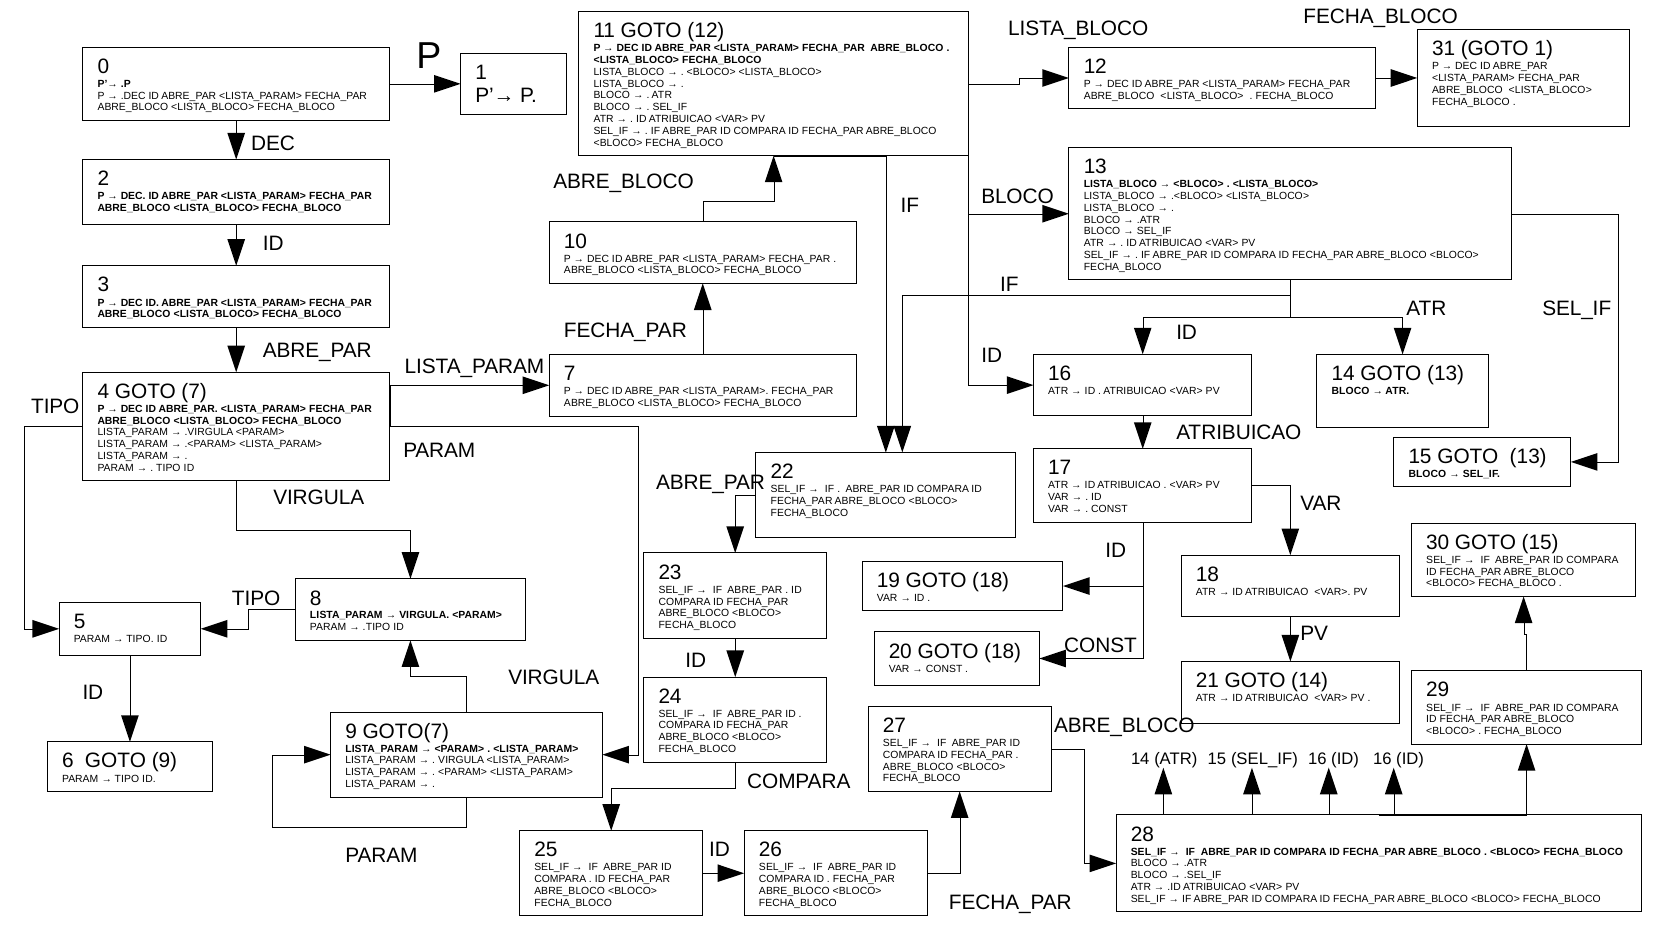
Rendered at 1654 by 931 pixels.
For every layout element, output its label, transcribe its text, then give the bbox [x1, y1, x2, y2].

text_box 28 SEL_IF → IF ABRE_PAR ID COMPARA ID FECHA_PAR ABRE_BLOCO . <BLOCO> FECHA_BLOCO BLOCO → .ATR BLOCO → .SEL_IF ATR → .ID ATRIBUICAO <VAR> PV SEL_IF → IF ABRE_PAR ID COMPARA ID FECHA_PAR ABRE_BLOCO <BLOCO> FECHA_BLOCO [1116, 814, 1642, 912]
text_box TIPO [217, 578, 295, 617]
text_box 12 P → DEC ID ABRE_PAR <LISTA_PARAM> FECHA_PAR ABRE_BLOCO <LISTA_BLOCO> . FECHA_BLOCO [1068, 47, 1376, 109]
text_box ATRIBUICAO [1161, 413, 1317, 452]
text_box 29 SEL_IF → IF ABRE_PAR ID COMPARA ID FECHA_PAR ABRE_BLOCO <BLOCO> . FECHA_BLOCO [1411, 670, 1642, 745]
text_box 2 P → DEC. ID ABRE_PAR <LISTA_PARAM> FECHA_PAR ABRE_BLOCO <LISTA_BLOCO> FECHA_BLOCO [82, 159, 390, 225]
text_box 15 (SEL_IF) [1192, 741, 1293, 776]
text_box PV [1285, 614, 1343, 653]
text_box 20 GOTO (18) VAR → CONST . [874, 631, 1040, 686]
text_box IF [985, 265, 1034, 304]
text_box 1 P’→ P. [460, 53, 567, 115]
text_box 14 (ATR) [1116, 741, 1192, 776]
text_box 23 SEL_IF → IF ABRE_PAR . ID COMPARA ID FECHA_PAR ABRE_BLOCO <BLOCO> FECHA_BLOCO [643, 552, 827, 639]
text_box DEC [236, 124, 310, 163]
text_box 13 LISTA_BLOCO → <BLOCO> . <LISTA_BLOCO> LISTA_BLOCO → .<BLOCO> <LISTA_BLOCO> LISTA_BLOCO → . BLOCO → .ATR BLOCO → SEL_IF ATR → . ID ATRIBUICAO <VAR> PV SEL_IF → . IF ABRE_PAR ID COMPARA ID FECHA_PAR ABRE_BLOCO <BLOCO> FECHA_BLOCO [1068, 147, 1512, 280]
text_box 4 GOTO (7) P → DEC ID ABRE_PAR. <LISTA_PARAM> FECHA_PAR ABRE_BLOCO <LISTA_BLOCO> FECHA_BLOCO LISTA_PARAM → .VIRGULA <PARAM> LISTA_PARAM → .<PARAM> <LISTA_PARAM> LISTA_PARAM → . PARAM → . TIPO ID [82, 372, 390, 481]
text_box ABRE_PAR [641, 463, 780, 503]
text_box 21 GOTO (14) ATR → ID ATRIBUICAO <VAR> PV . [1181, 661, 1400, 724]
text_box COMPARA [732, 762, 866, 801]
text_box 16 (ID) [1293, 741, 1358, 776]
text_box 17 ATR → ID ATRIBUICAO . <VAR> PV VAR → . ID VAR → . CONST [1033, 448, 1252, 523]
text_box 25 SEL_IF → IF ABRE_PAR ID COMPARA . ID FECHA_PAR ABRE_BLOCO <BLOCO> FECHA_BLOCO [519, 830, 703, 916]
text_box TIPO [16, 387, 95, 426]
text_box 30 GOTO (15) SEL_IF → IF ABRE_PAR ID COMPARA ID FECHA_PAR ABRE_BLOCO <BLOCO> FECHA_BLOCO . [1411, 523, 1636, 597]
text_box FECHA_PAR [934, 883, 1087, 922]
text_box 9 GOTO(7) LISTA_PARAM → <PARAM> . <LISTA_PARAM> LISTA_PARAM → . VIRGULA <LISTA_PARAM> LISTA_PARAM → . <PARAM> <LISTA_PARAM> LISTA_PARAM → . [330, 712, 603, 798]
text_box ABRE_PAR [248, 330, 387, 369]
text_box 16 ATR → ID . ATRIBUICAO <VAR> PV [1033, 354, 1252, 416]
text_box ID [966, 336, 1017, 375]
text_box 27 SEL_IF → IF ABRE_PAR ID COMPARA ID FECHA_PAR . ABRE_BLOCO <BLOCO> FECHA_BLOCO [868, 706, 1052, 792]
text_box 31 (GOTO 1) P → DEC ID ABRE_PAR <LISTA_PARAM> FECHA_PAR ABRE_BLOCO <LISTA_BLOCO> FECHA_BLOCO . [1417, 29, 1630, 127]
text_box LISTA_PARAM [389, 347, 559, 386]
text_box ID [670, 641, 722, 680]
text_box 6 GOTO (9) PARAM → TIPO ID. [47, 741, 213, 792]
text_box 0 P’→ .P P → .DEC ID ABRE_PAR <LISTA_PARAM> FECHA_PAR ABRE_BLOCO <LISTA_BLOCO> FECHA_BLOCO [82, 47, 390, 121]
text_box VIRGULA [493, 658, 615, 697]
text_box FECHA_PAR [549, 311, 702, 350]
text_box 19 GOTO (18) VAR → ID . [862, 561, 1063, 611]
text_box LISTA_BLOCO [993, 9, 1164, 48]
text_box ABRE_BLOCO [1039, 706, 1210, 745]
text_box 5 PARAM → TIPO. ID [59, 602, 201, 656]
text_box 22 SEL_IF → IF . ABRE_PAR ID COMPARA ID FECHA_PAR ABRE_BLOCO <BLOCO> FECHA_BLOCO [755, 452, 1016, 538]
text_box 3 P → DEC ID. ABRE_PAR <LISTA_PARAM> FECHA_PAR ABRE_BLOCO <LISTA_BLOCO> FECHA_BLOCO [82, 265, 390, 328]
text_box BLOCO [969, 177, 1069, 216]
text_box ATR [1391, 289, 1462, 328]
text_box ID [1090, 531, 1142, 570]
text_box 8 LISTA_PARAM → VIRGULA. <PARAM> PARAM → .TIPO ID [295, 578, 526, 641]
text_box ID [248, 224, 299, 263]
text_box P [401, 26, 457, 84]
text_box 26 SEL_IF → IF ABRE_PAR ID COMPARA ID . FECHA_PAR ABRE_BLOCO <BLOCO> FECHA_BLOCO [744, 830, 928, 916]
text_box 24 SEL_IF → IF ABRE_PAR ID . COMPARA ID FECHA_PAR ABRE_BLOCO <BLOCO> FECHA_BLOCO [643, 677, 827, 763]
text_box 7 P → DEC ID ABRE_PAR <LISTA_PARAM>. FECHA_PAR ABRE_BLOCO <LISTA_BLOCO> FECHA_BLOCO [549, 354, 857, 417]
text_box TIPO [249, 610, 295, 617]
text_box ID [694, 830, 745, 869]
text_box 14 GOTO (13) BLOCO → ATR. [1316, 354, 1489, 428]
text_box FECHA_BLOCO [1288, 0, 1473, 36]
text_box 16 (ID) [1358, 741, 1439, 776]
text_box 15 GOTO (13) BLOCO → SEL_IF. [1393, 437, 1571, 487]
text_box 18 ATR → ID ATRIBUICAO <VAR>. PV [1181, 555, 1400, 617]
text_box 11 GOTO (12) P → DEC ID ABRE_PAR <LISTA_PARAM> FECHA_PAR ABRE_BLOCO . <LISTA_BLOCO> FECHA_BLOCO LISTA_BLOCO → . <BLOCO> <LISTA_BLOCO> LISTA_BLOCO → . BLOCO → . ATR BLOCO → . SEL_IF ATR → . ID ATRIBUICAO <VAR> PV SEL_IF → . IF ABRE_PAR ID COMPARA ID FECHA_PAR ABRE_BLOCO <BLOCO> FECHA_BLOCO [578, 11, 969, 156]
text_box SEL_IF [1527, 289, 1627, 328]
text_box ID [67, 673, 119, 712]
text_box VAR [1285, 484, 1357, 523]
text_box CONST [1049, 626, 1152, 665]
text_box IF [885, 186, 934, 225]
text_box VIRGULA [258, 478, 380, 517]
text_box ID [1161, 313, 1212, 352]
text_box 10 P → DEC ID ABRE_PAR <LISTA_PARAM> FECHA_PAR . ABRE_BLOCO <LISTA_BLOCO> FECHA_BLOCO [549, 221, 857, 284]
text_box PARAM [388, 431, 491, 470]
text_box ABRE_BLOCO [538, 162, 709, 201]
text_box PARAM [330, 835, 433, 875]
